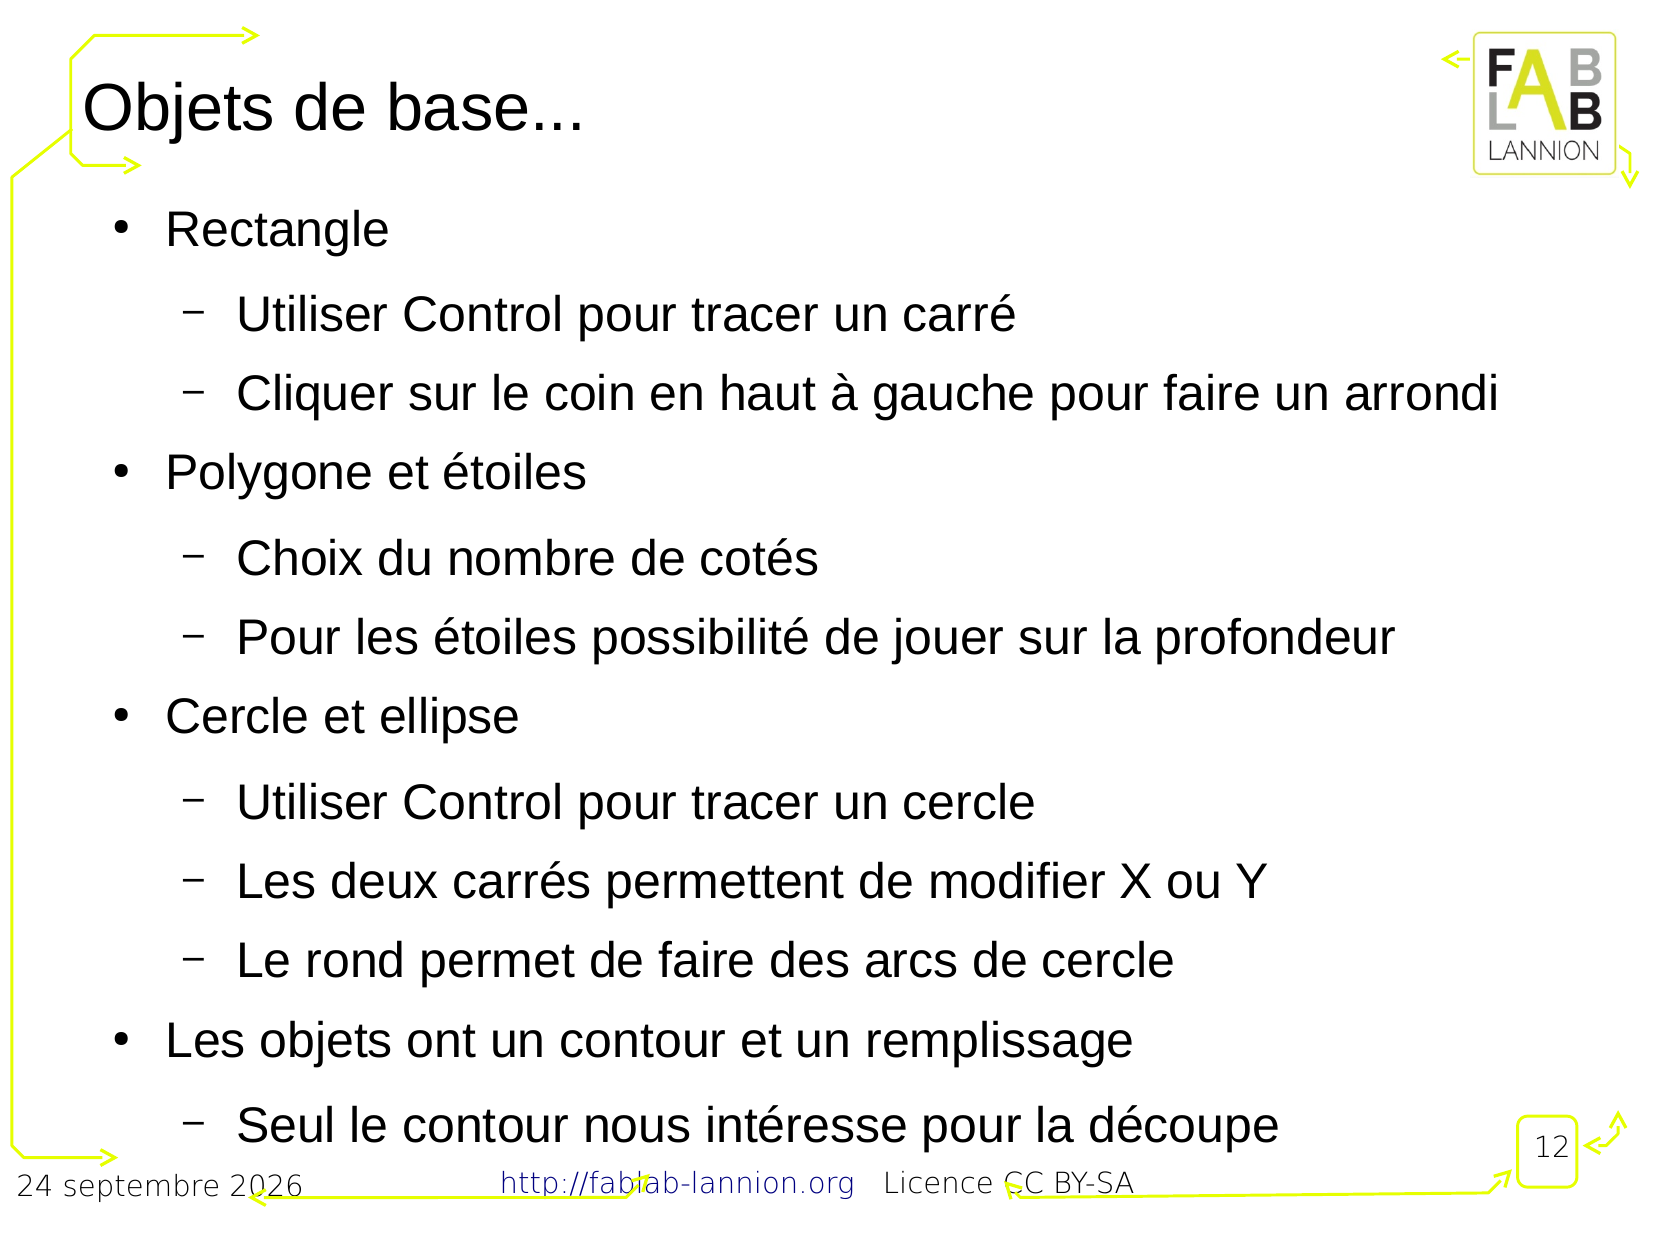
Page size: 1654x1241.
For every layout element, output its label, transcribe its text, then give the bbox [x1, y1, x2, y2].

list Rectangle Utiliser Control pour tracer un carré Cliquer sur le coin en haut à gauche pour faire un arrondi Polygone et étoiles Choix du nombre de cotés Pour les étoiles possibilité de jouer sur la profondeur Cercle et ellipse Utiliser Control pour tracer un cercle Les deux carrés permettent de modifier X ou Y Le rond permet de faire des arcs de cercle Les objets ont un contour et un remplissage Seul le contour nous intéresse pour la découpe [94, 200, 1583, 1146]
title Objets de base... [82, 49, 1441, 166]
picture [1470, 29, 1619, 178]
